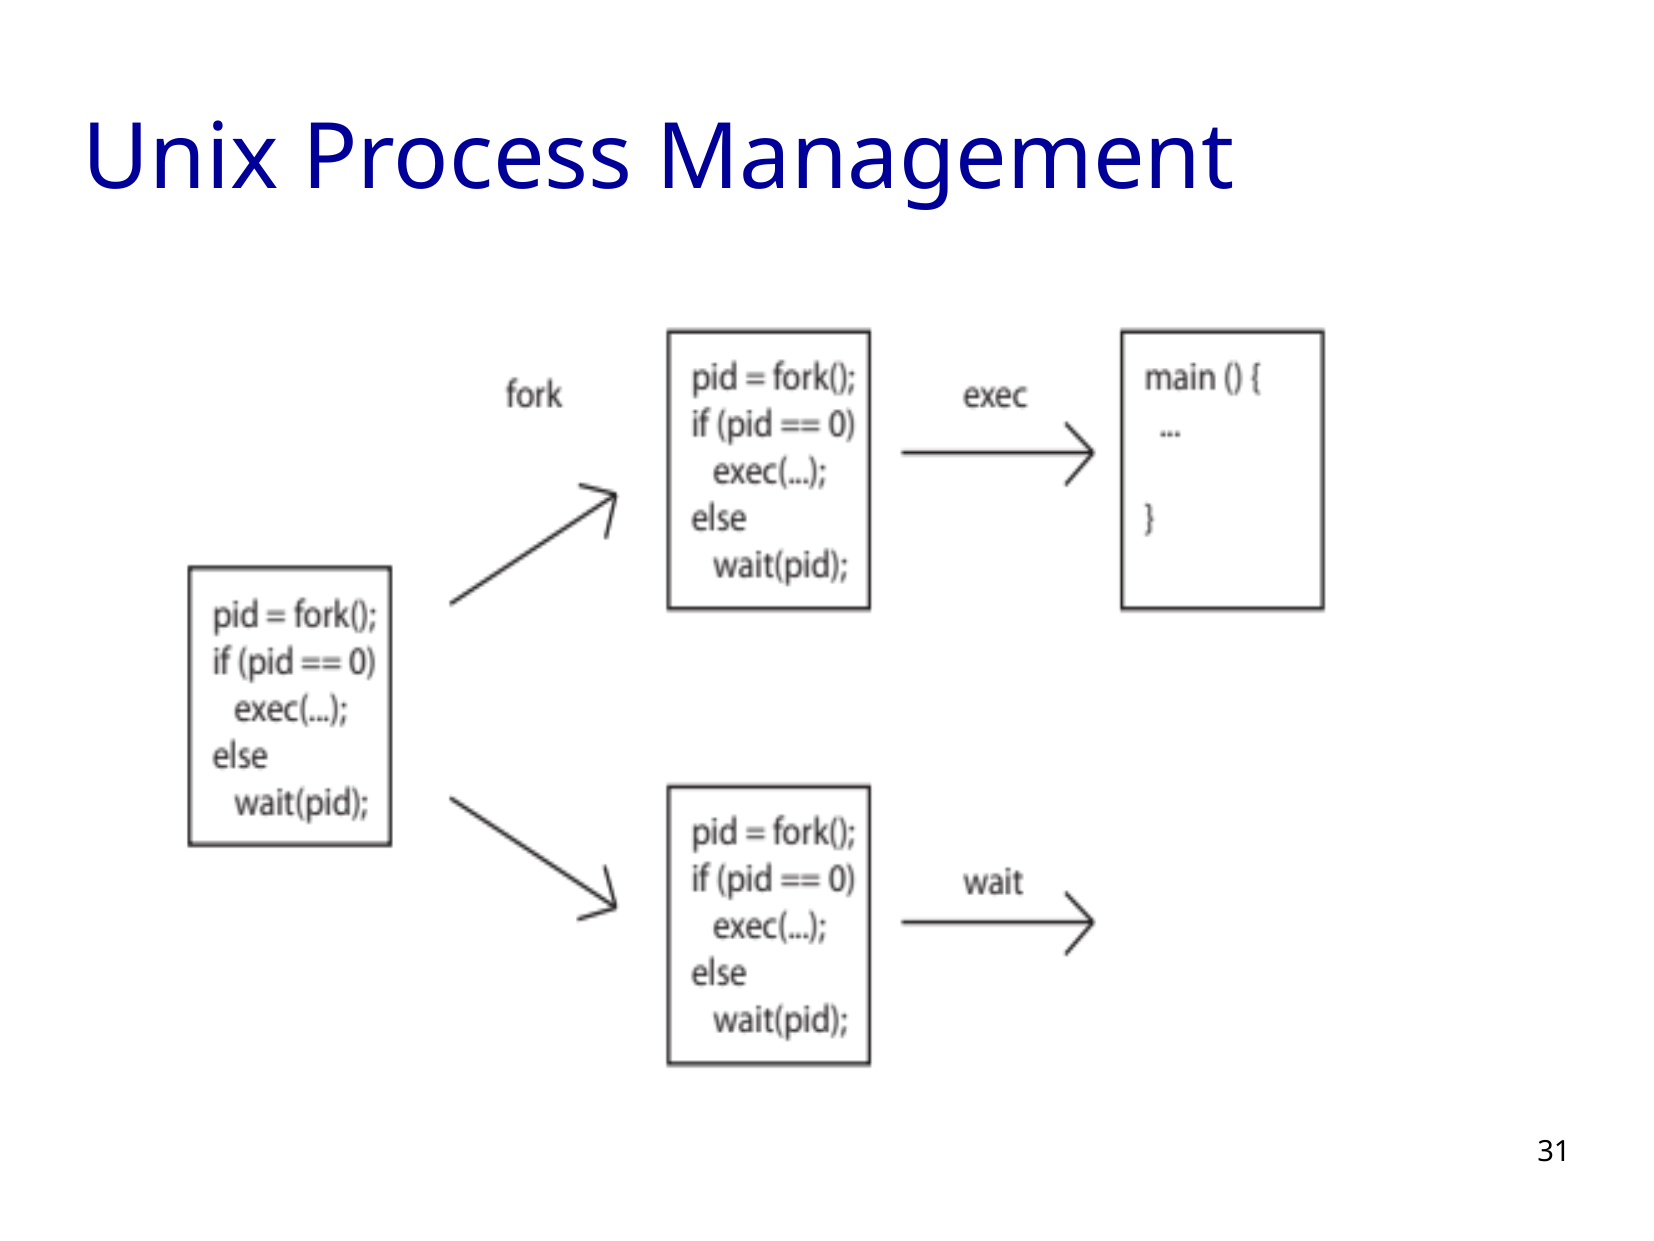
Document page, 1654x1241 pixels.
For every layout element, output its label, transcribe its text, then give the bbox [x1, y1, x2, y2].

picture [102, 277, 1402, 1115]
title Unix Process Management [82, 49, 1571, 257]
